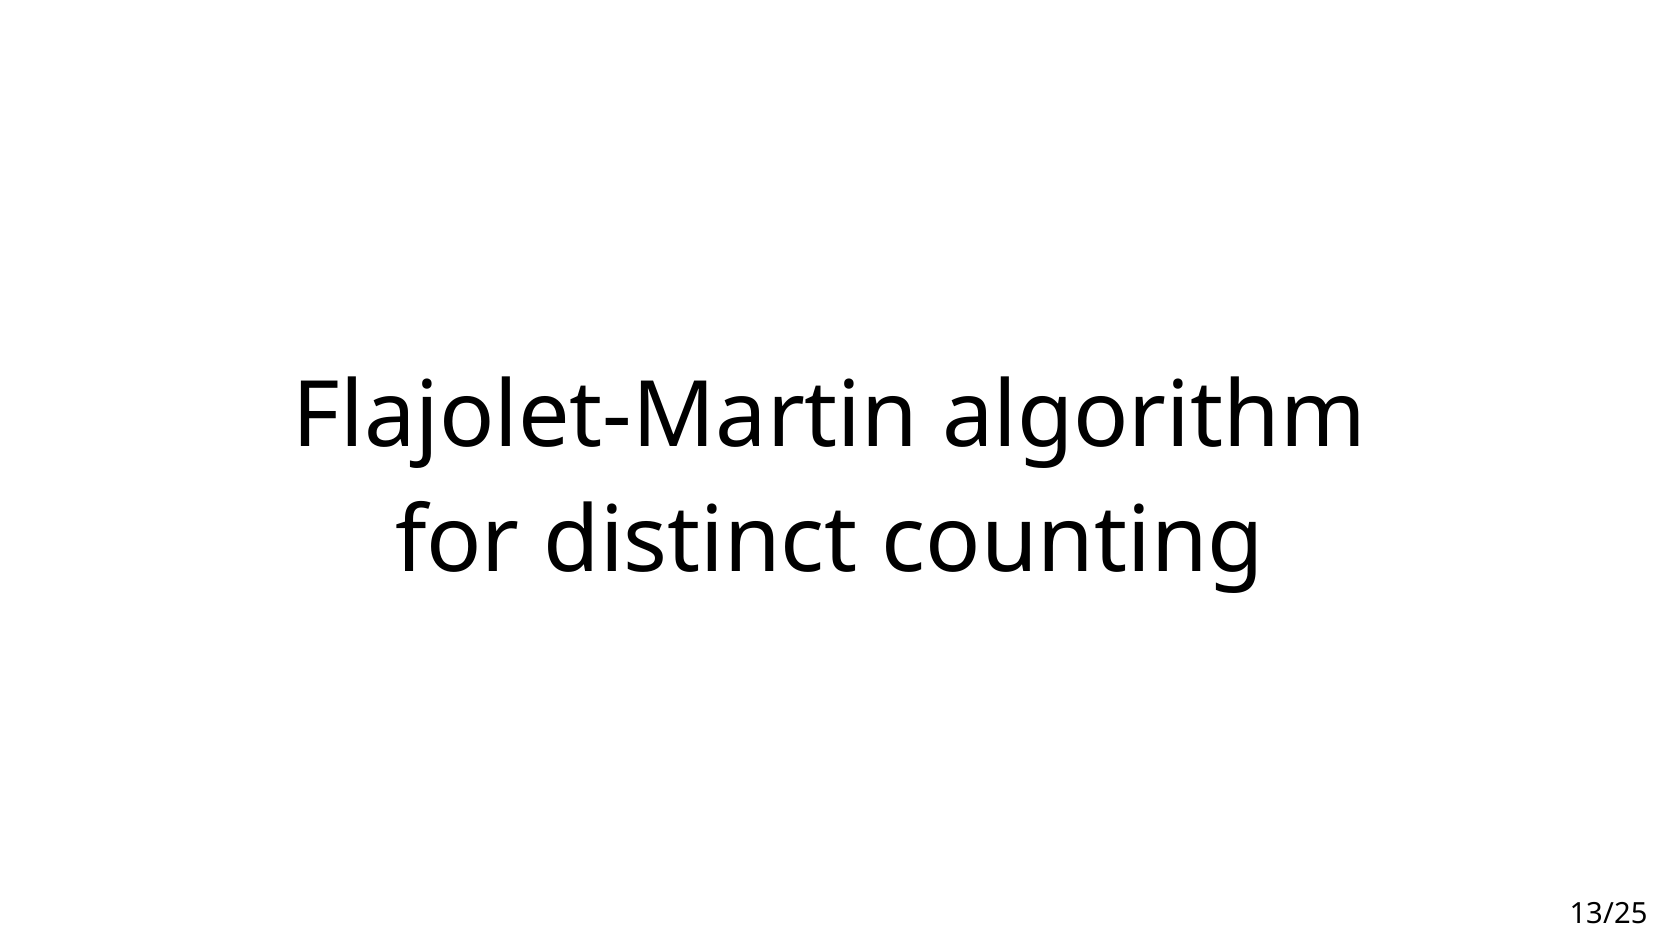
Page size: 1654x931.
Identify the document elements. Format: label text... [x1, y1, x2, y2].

title Flajolet-Martin algorithm for distinct counting [86, 362, 1575, 586]
